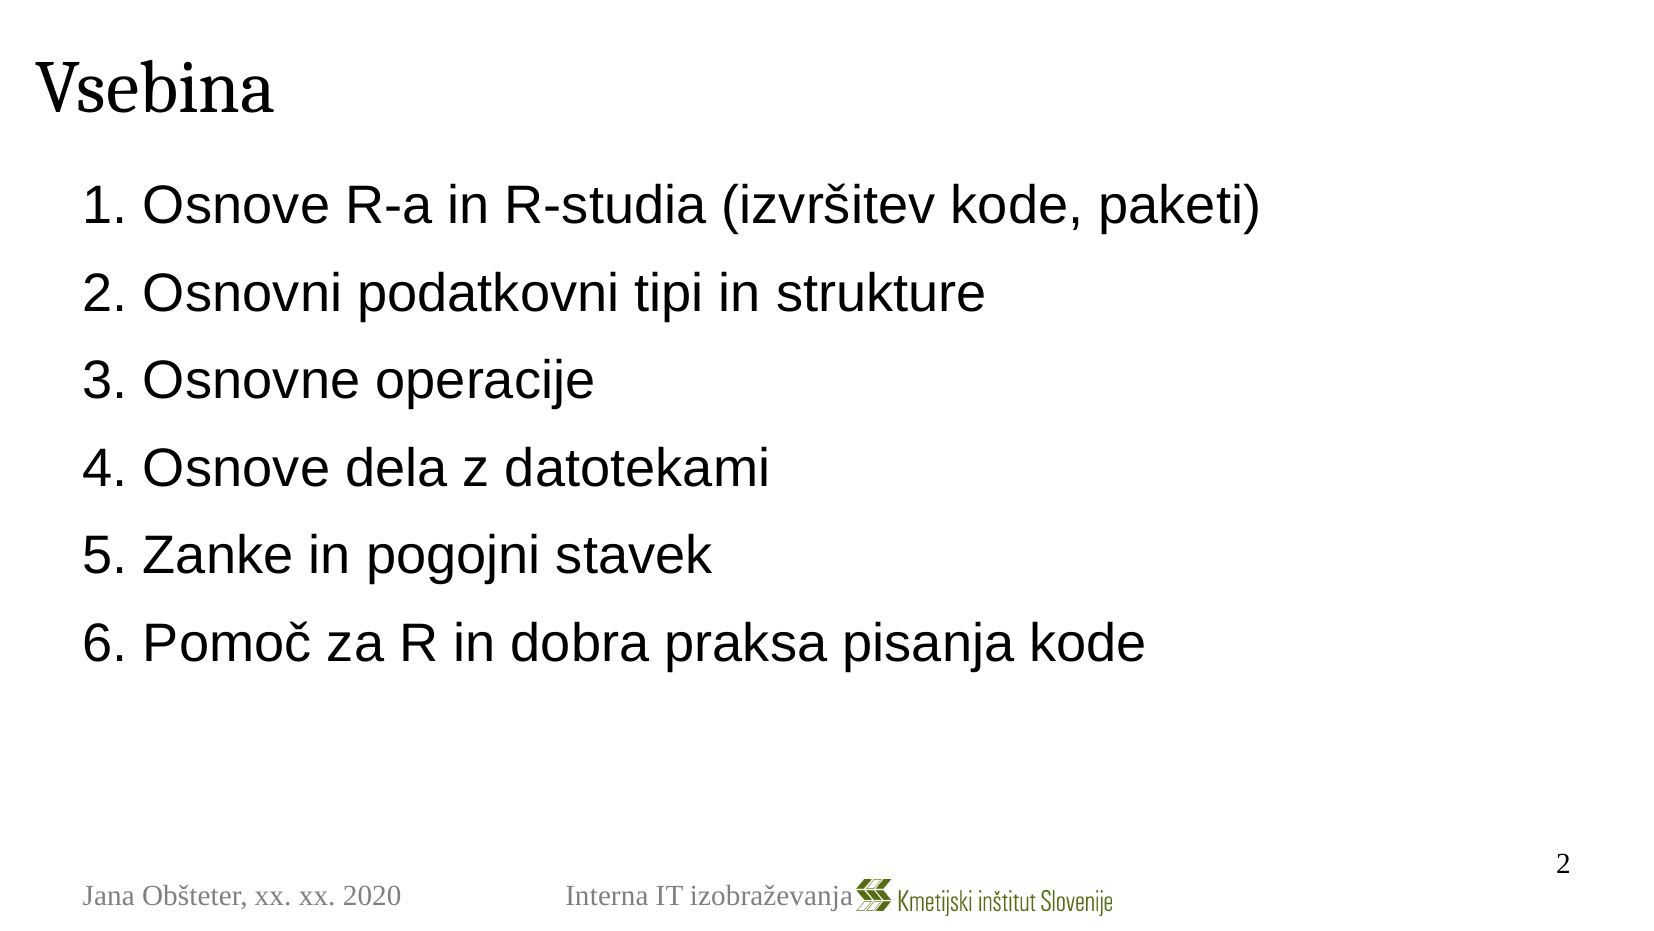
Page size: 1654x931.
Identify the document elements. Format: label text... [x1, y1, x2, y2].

picture [856, 879, 1112, 916]
title Vsebina [35, 21, 1524, 154]
list 1. Osnove R-a in R-studia (izvršitev kode, paketi) 2. Osnovni podatkovni tipi in strukture 3. Osnovne operacije 4. Osnove dela z datotekami 5. Zanke in pogojni stavek 6. Pomoč za R in dobra praksa pisanja kode [82, 165, 1642, 827]
